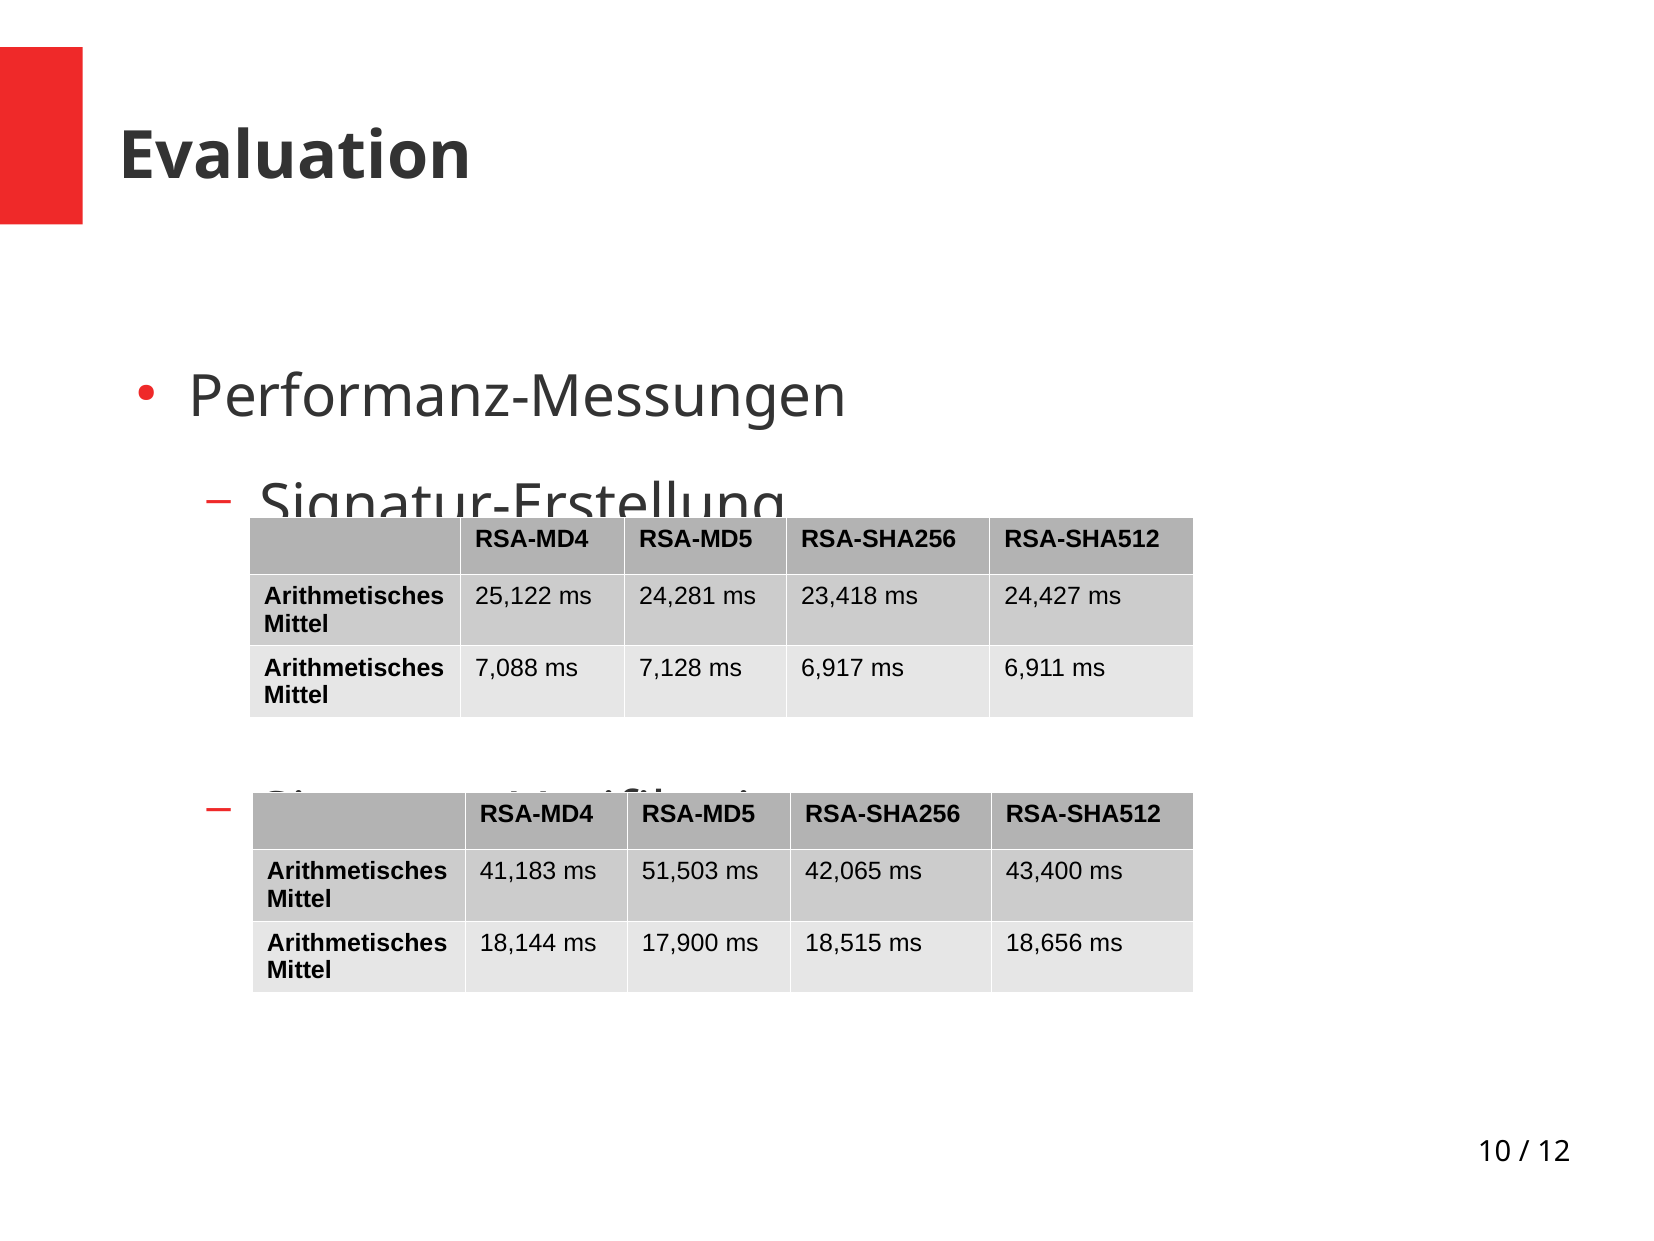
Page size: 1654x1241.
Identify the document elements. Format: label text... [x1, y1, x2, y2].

table_cell 7,128 ms [625, 646, 786, 717]
table_cell 18,656 ms [992, 922, 1193, 992]
table_header [253, 793, 465, 849]
table_cell Arithmetisches Mittel [253, 922, 465, 992]
table_header RSA-MD5 [625, 518, 786, 574]
table_cell 6,917 ms [787, 646, 989, 717]
table_cell 23,418 ms [787, 575, 989, 645]
table_header RSA-MD4 [461, 518, 624, 574]
table_cell 41,183 ms [466, 850, 627, 921]
table_cell Arithmetisches Mittel [253, 850, 465, 921]
table_cell 25,122 ms [461, 575, 624, 645]
table_header RSA-SHA256 [791, 793, 991, 849]
table_header RSA-SHA256 [787, 518, 989, 574]
list Performanz-Messungen Signatur-Erstellung Signatur-Verifikation [118, 354, 1536, 1074]
table_header RSA-SHA512 [990, 518, 1193, 574]
table_cell 18,144 ms [466, 922, 627, 992]
table_cell 7,088 ms [461, 646, 624, 717]
table_header RSA-MD5 [628, 793, 790, 849]
title Evaluation [118, 49, 1571, 257]
table_header RSA-MD4 [466, 793, 627, 849]
table_cell 17,900 ms [628, 922, 790, 992]
table_header RSA-SHA512 [992, 793, 1193, 849]
table_header [250, 518, 460, 574]
table_cell Arithmetisches Mittel [250, 575, 460, 645]
table_cell 18,515 ms [791, 922, 991, 992]
table_cell 43,400 ms [992, 850, 1193, 921]
table_cell 24,427 ms [990, 575, 1193, 645]
table_cell 51,503 ms [628, 850, 790, 921]
table_cell 6,911 ms [990, 646, 1193, 717]
table_cell Arithmetisches Mittel [250, 646, 460, 717]
table_cell 24,281 ms [625, 575, 786, 645]
table_cell 42,065 ms [791, 850, 991, 921]
